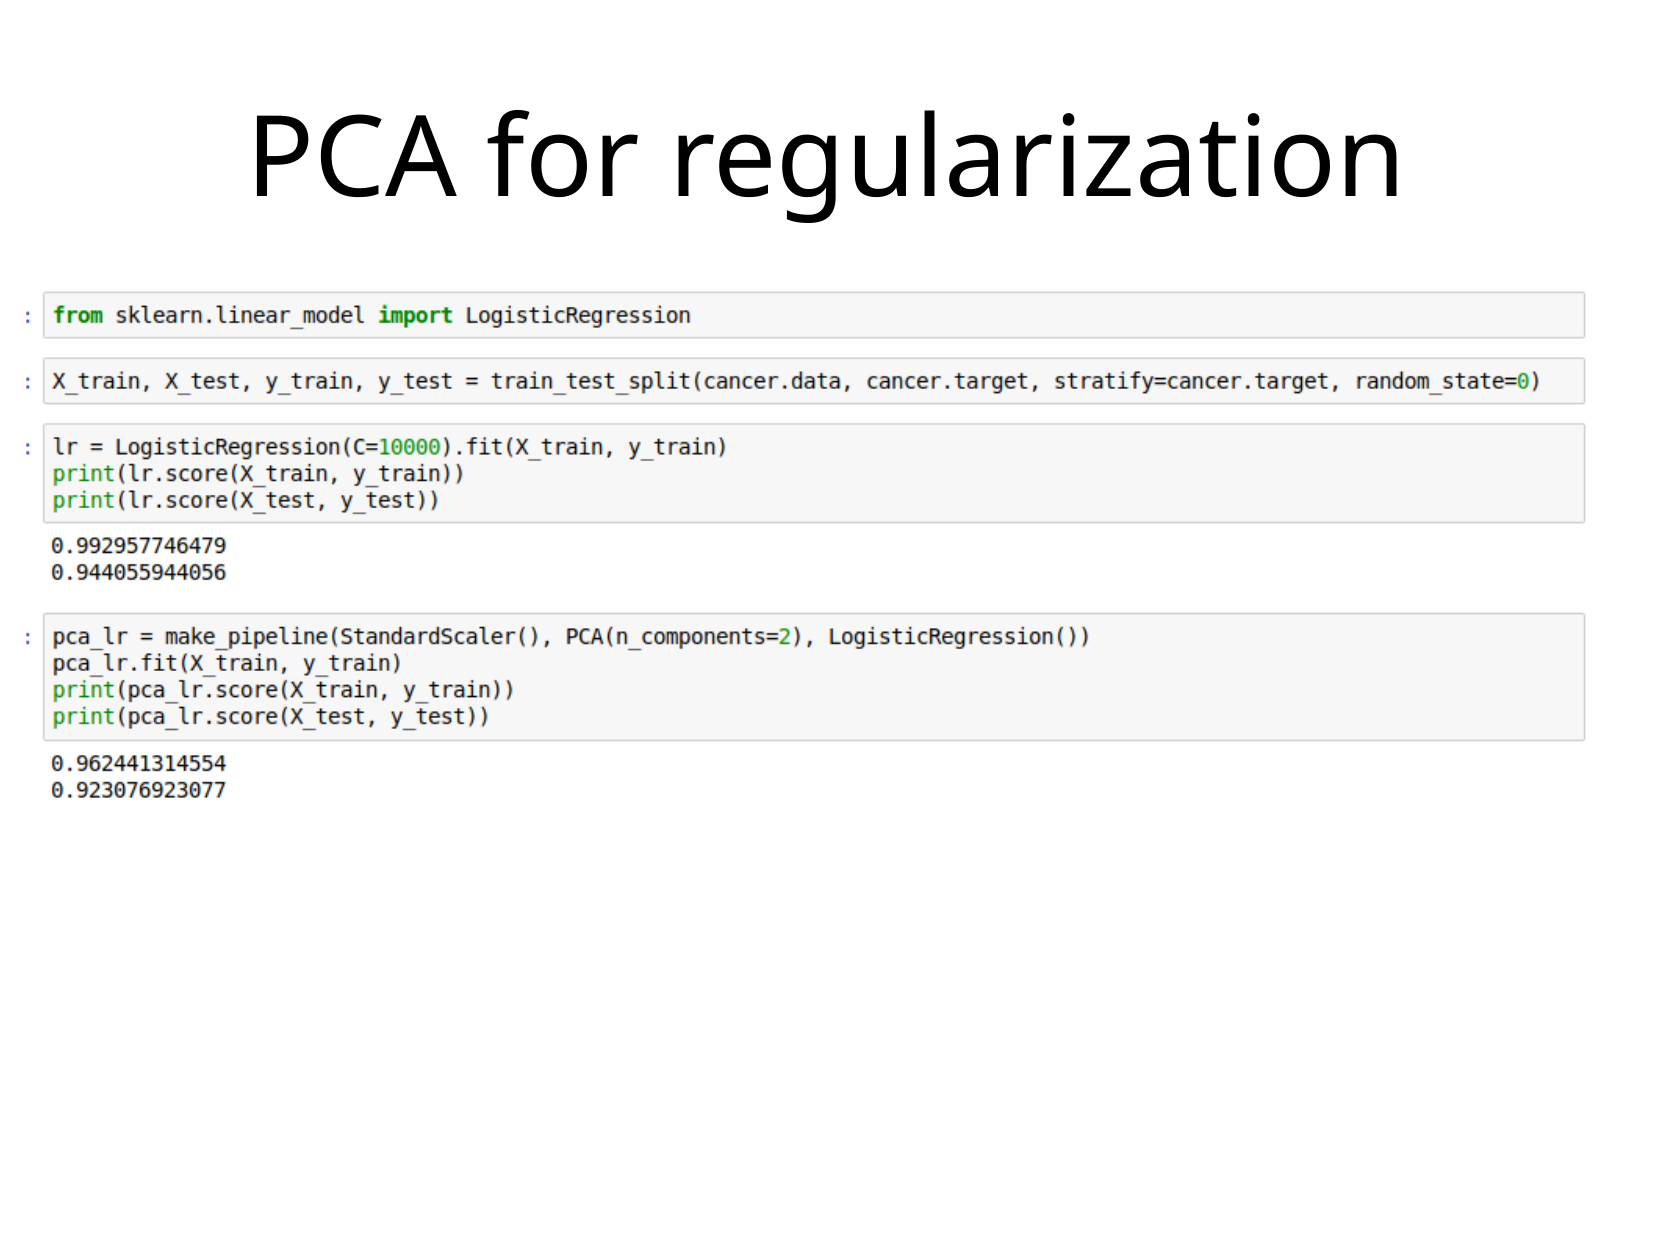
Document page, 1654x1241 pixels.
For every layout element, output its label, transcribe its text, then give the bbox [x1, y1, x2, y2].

picture [26, 284, 1606, 812]
title PCA for regularization [82, 49, 1571, 257]
